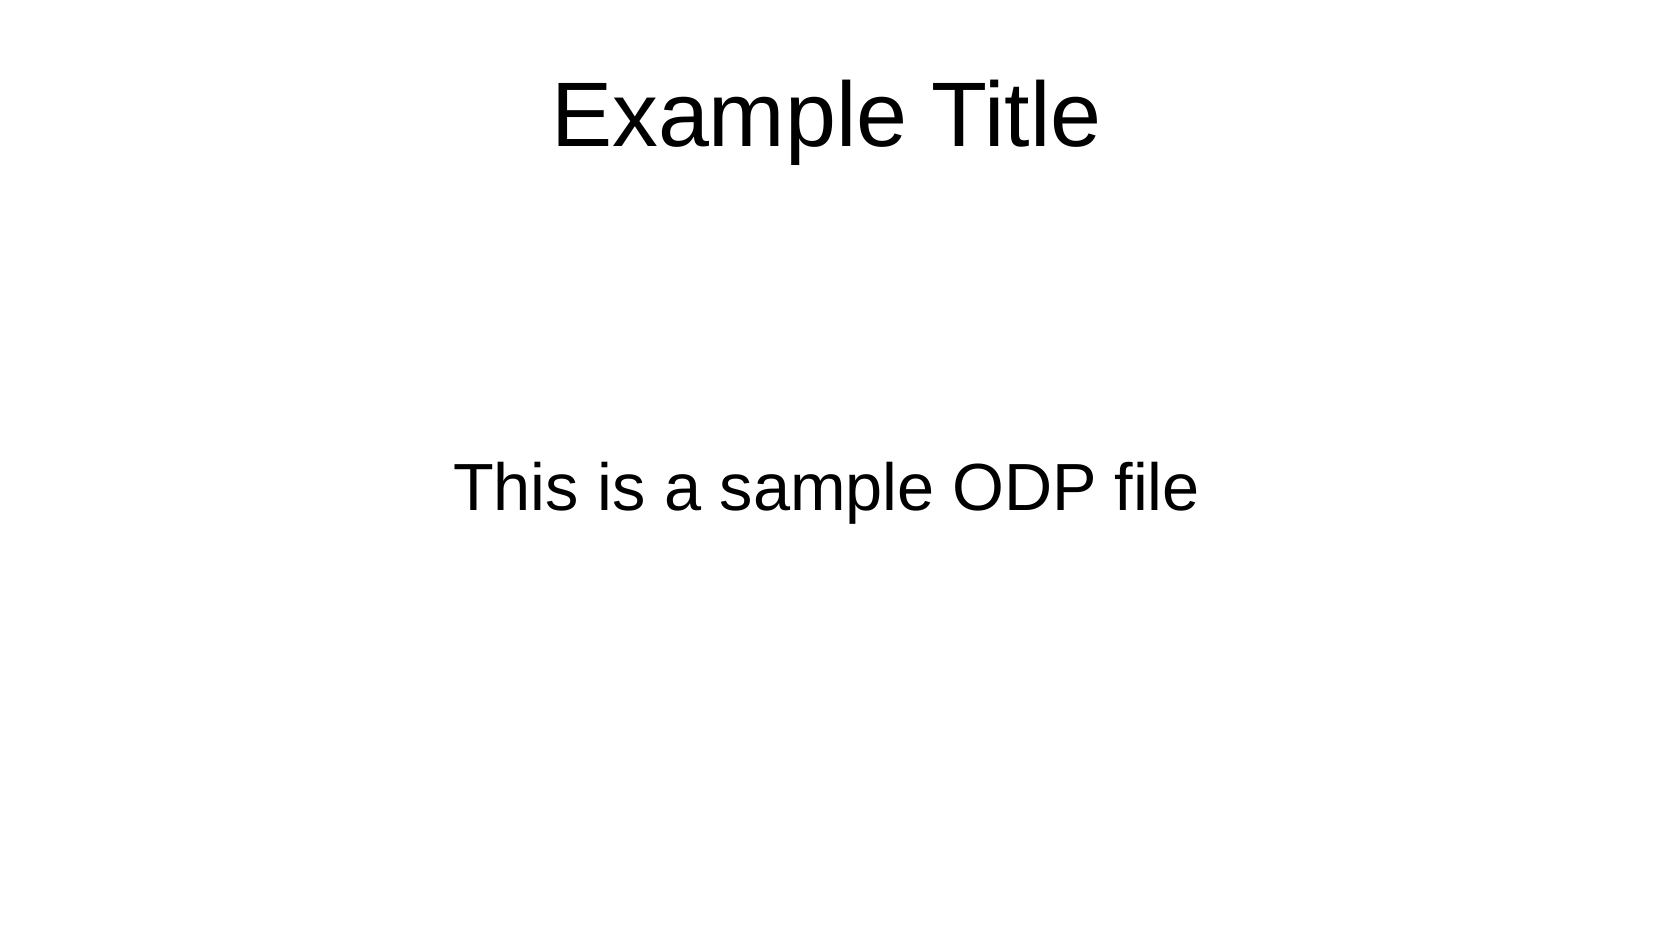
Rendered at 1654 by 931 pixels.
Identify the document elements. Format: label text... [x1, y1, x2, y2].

title Example Title [82, 37, 1571, 193]
subtitle This is a sample ODP file [82, 217, 1571, 758]
